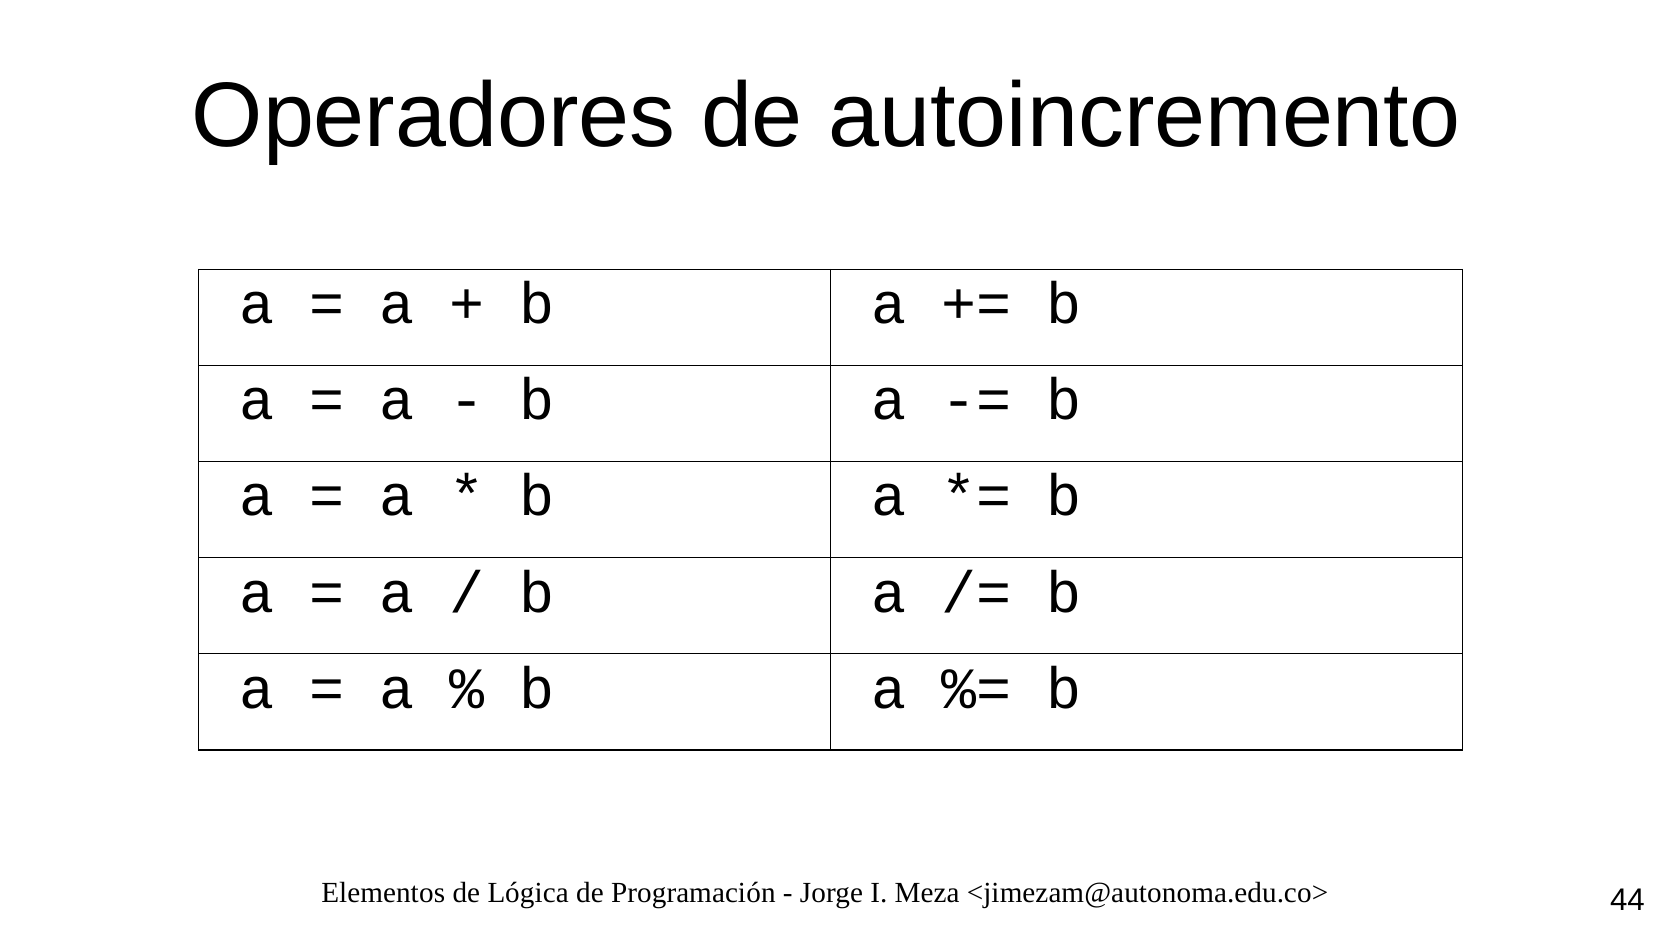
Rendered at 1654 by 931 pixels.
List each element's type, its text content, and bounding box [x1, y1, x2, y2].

table_cell a %= b [831, 654, 1462, 749]
table_cell a /= b [831, 558, 1462, 653]
table_cell a = a % b [199, 654, 830, 749]
table_cell a *= b [831, 462, 1462, 557]
table_header a += b [831, 270, 1462, 365]
table_cell a = a - b [199, 366, 830, 461]
title Operadores de autoincremento [82, 37, 1571, 193]
table_cell a = a * b [199, 462, 830, 557]
table_cell a -= b [831, 366, 1462, 461]
table_cell a = a / b [199, 558, 830, 653]
table_header a = a + b [199, 270, 830, 365]
